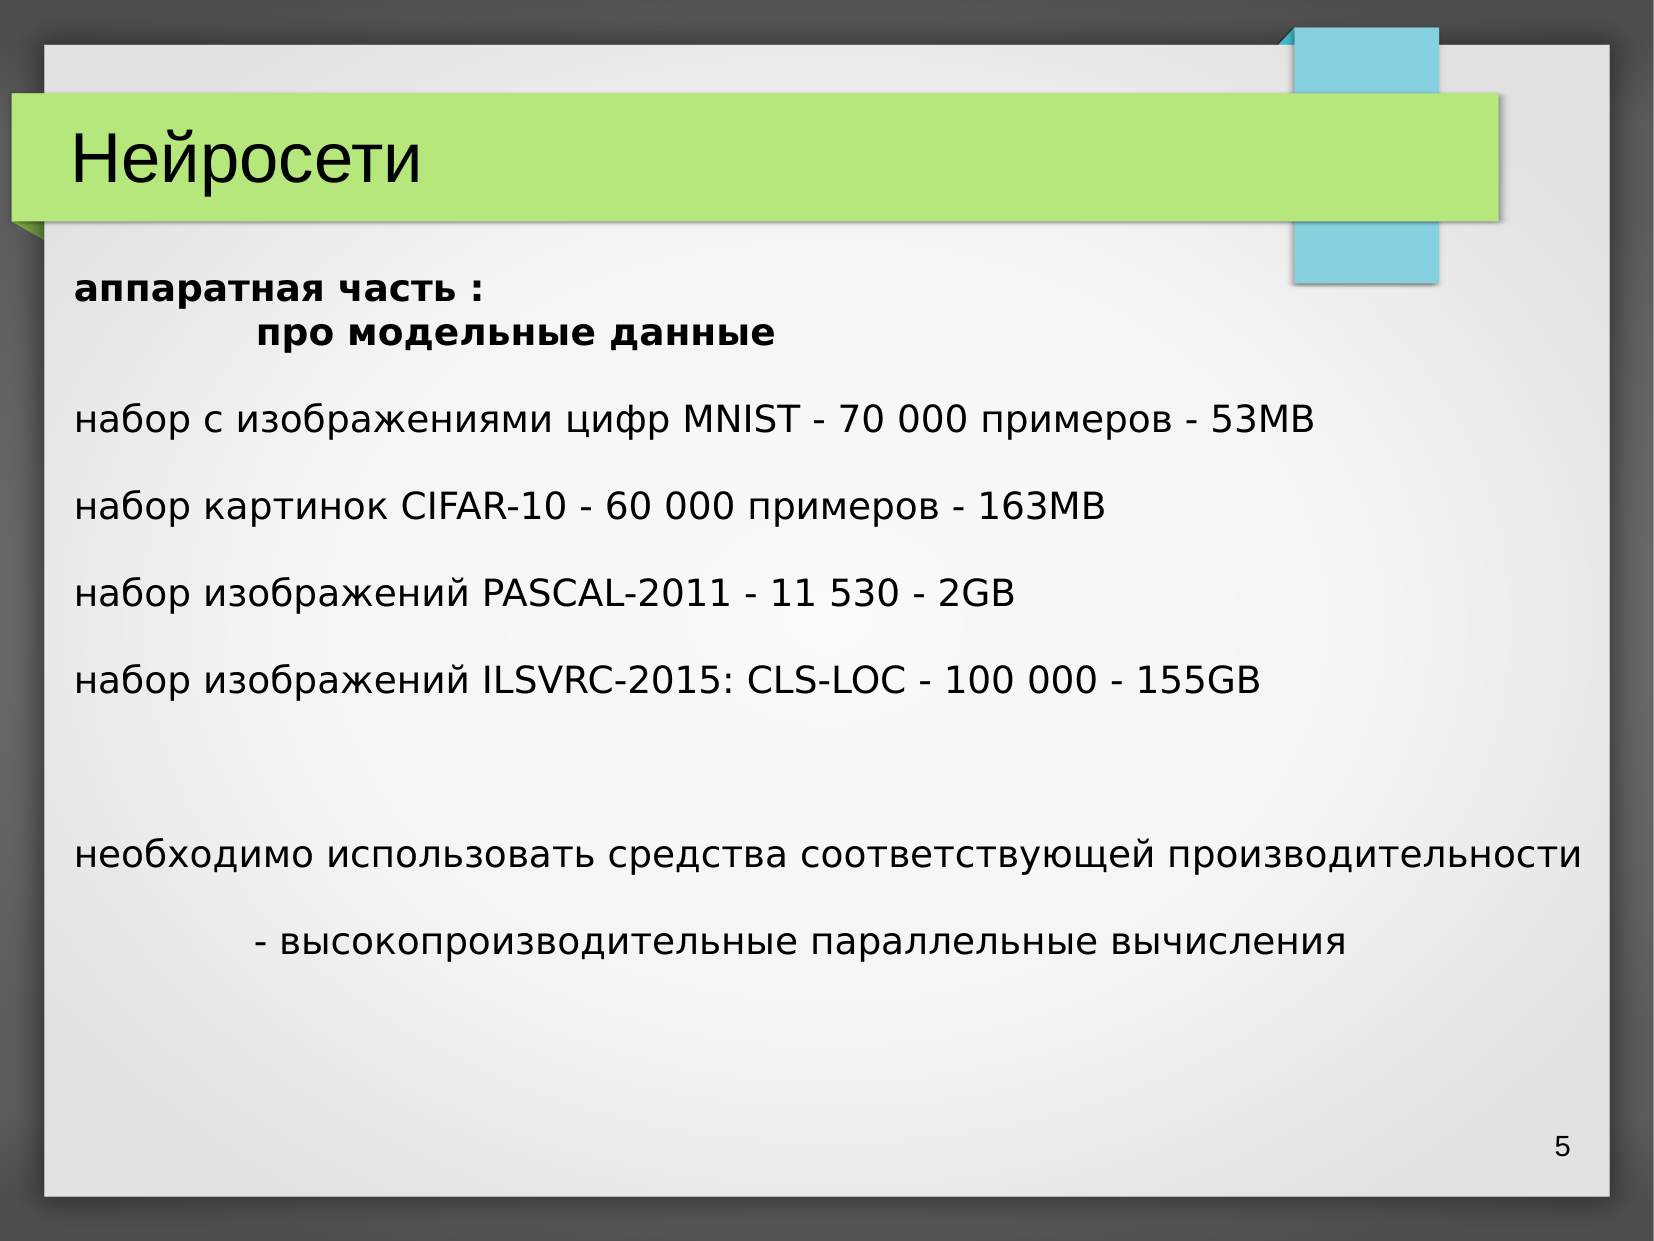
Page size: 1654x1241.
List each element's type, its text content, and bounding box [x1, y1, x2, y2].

text_box аппаратная часть : про модельные данные набор с изображениями цифр MNIST - 70 000 примеров - 53MB набор картинок CIFAR-10 - 60 000 примеров - 163MB набор изображений PASCAL-2011 - 11 530 - 2GB набор изображений ILSVRC-2015: CLS-LOC - 100 000 - 155GB необходимо использовать средства соответствующей производительности - высокопроизводительные параллельные вычисления [59, 259, 1619, 1015]
picture [0, 0, 1654, 1241]
title Нейросети [70, 118, 1205, 199]
